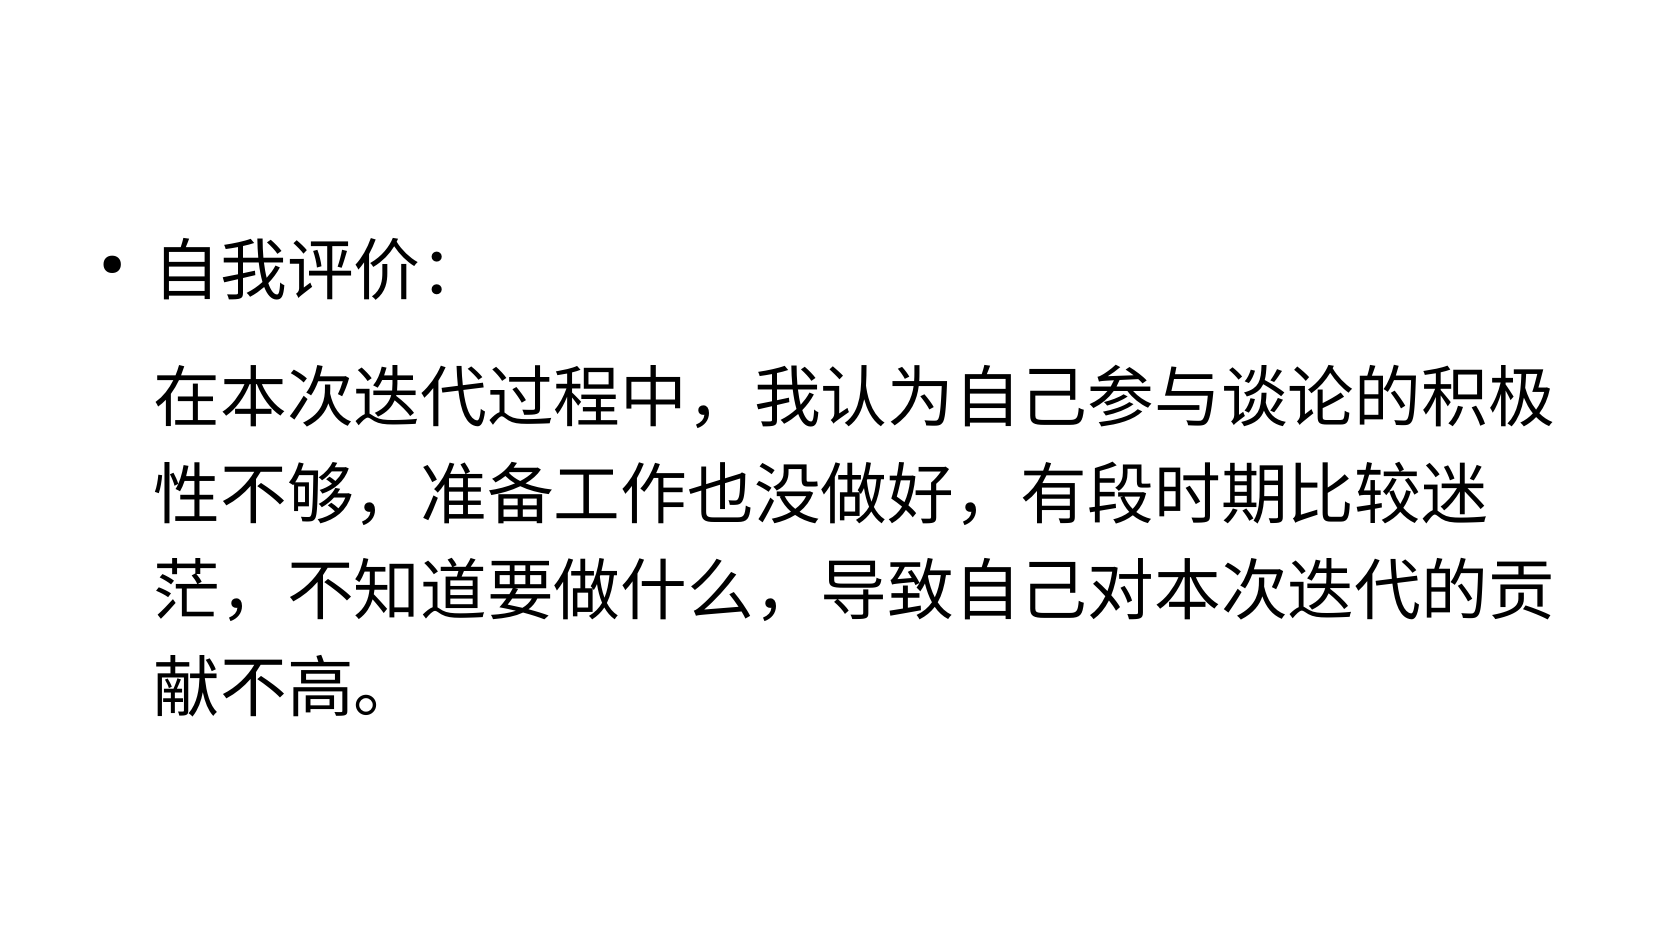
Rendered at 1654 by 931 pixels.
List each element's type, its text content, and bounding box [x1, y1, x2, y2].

list 自我评价： 在本次迭代过程中，我认为自己参与谈论的积极性不够，准备工作也没做好，有段时期比较迷茫，不知道要做什么，导致自己对本次迭代的贡献不高。 [82, 217, 1571, 758]
